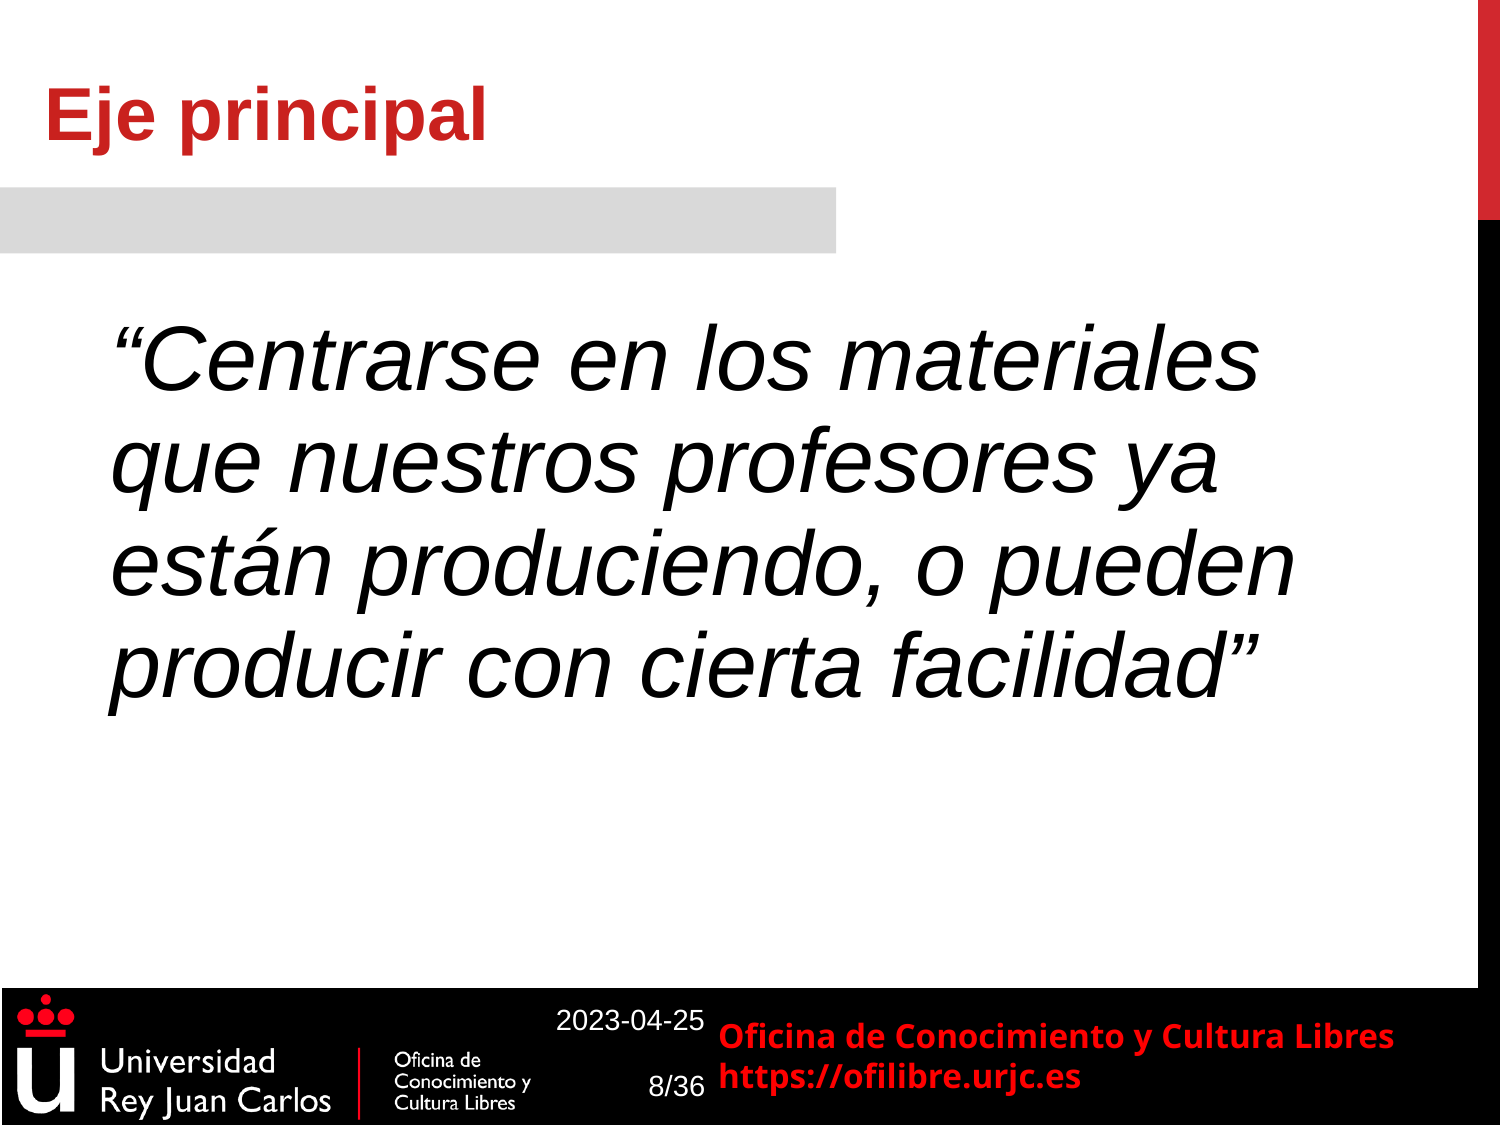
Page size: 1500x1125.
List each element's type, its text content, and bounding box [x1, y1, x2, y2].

picture [17, 994, 531, 1120]
text_box “Centrarse en los materiales que nuestros profesores ya están produciendo, o pueden producir con cierta facilidad” [60, 299, 1321, 942]
title [75, 7, 1425, 196]
text_box Eje principal [30, 64, 1306, 248]
